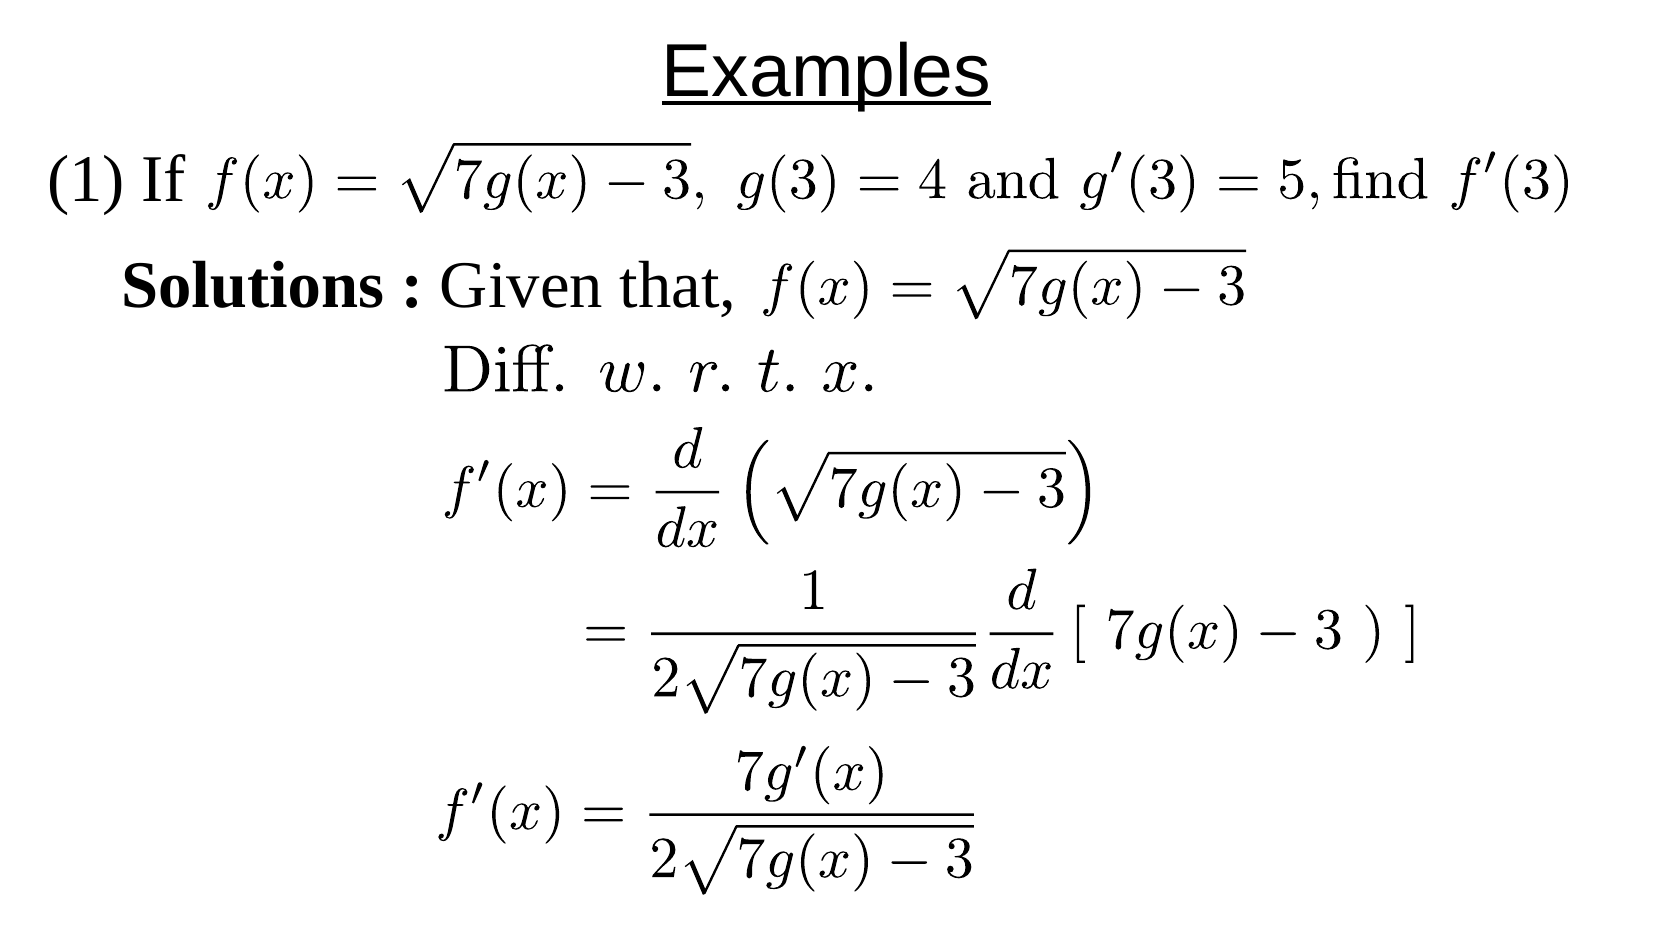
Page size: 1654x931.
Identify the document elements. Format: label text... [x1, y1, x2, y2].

text_box [585, 568, 1414, 714]
subtitle (1) If Solutions : Given that, [47, 141, 1607, 898]
title Examples [82, 23, 1571, 119]
text_box [444, 344, 873, 393]
text_box [762, 249, 1247, 320]
text_box [444, 427, 1091, 548]
text_box [438, 745, 974, 895]
text_box [207, 143, 1568, 214]
